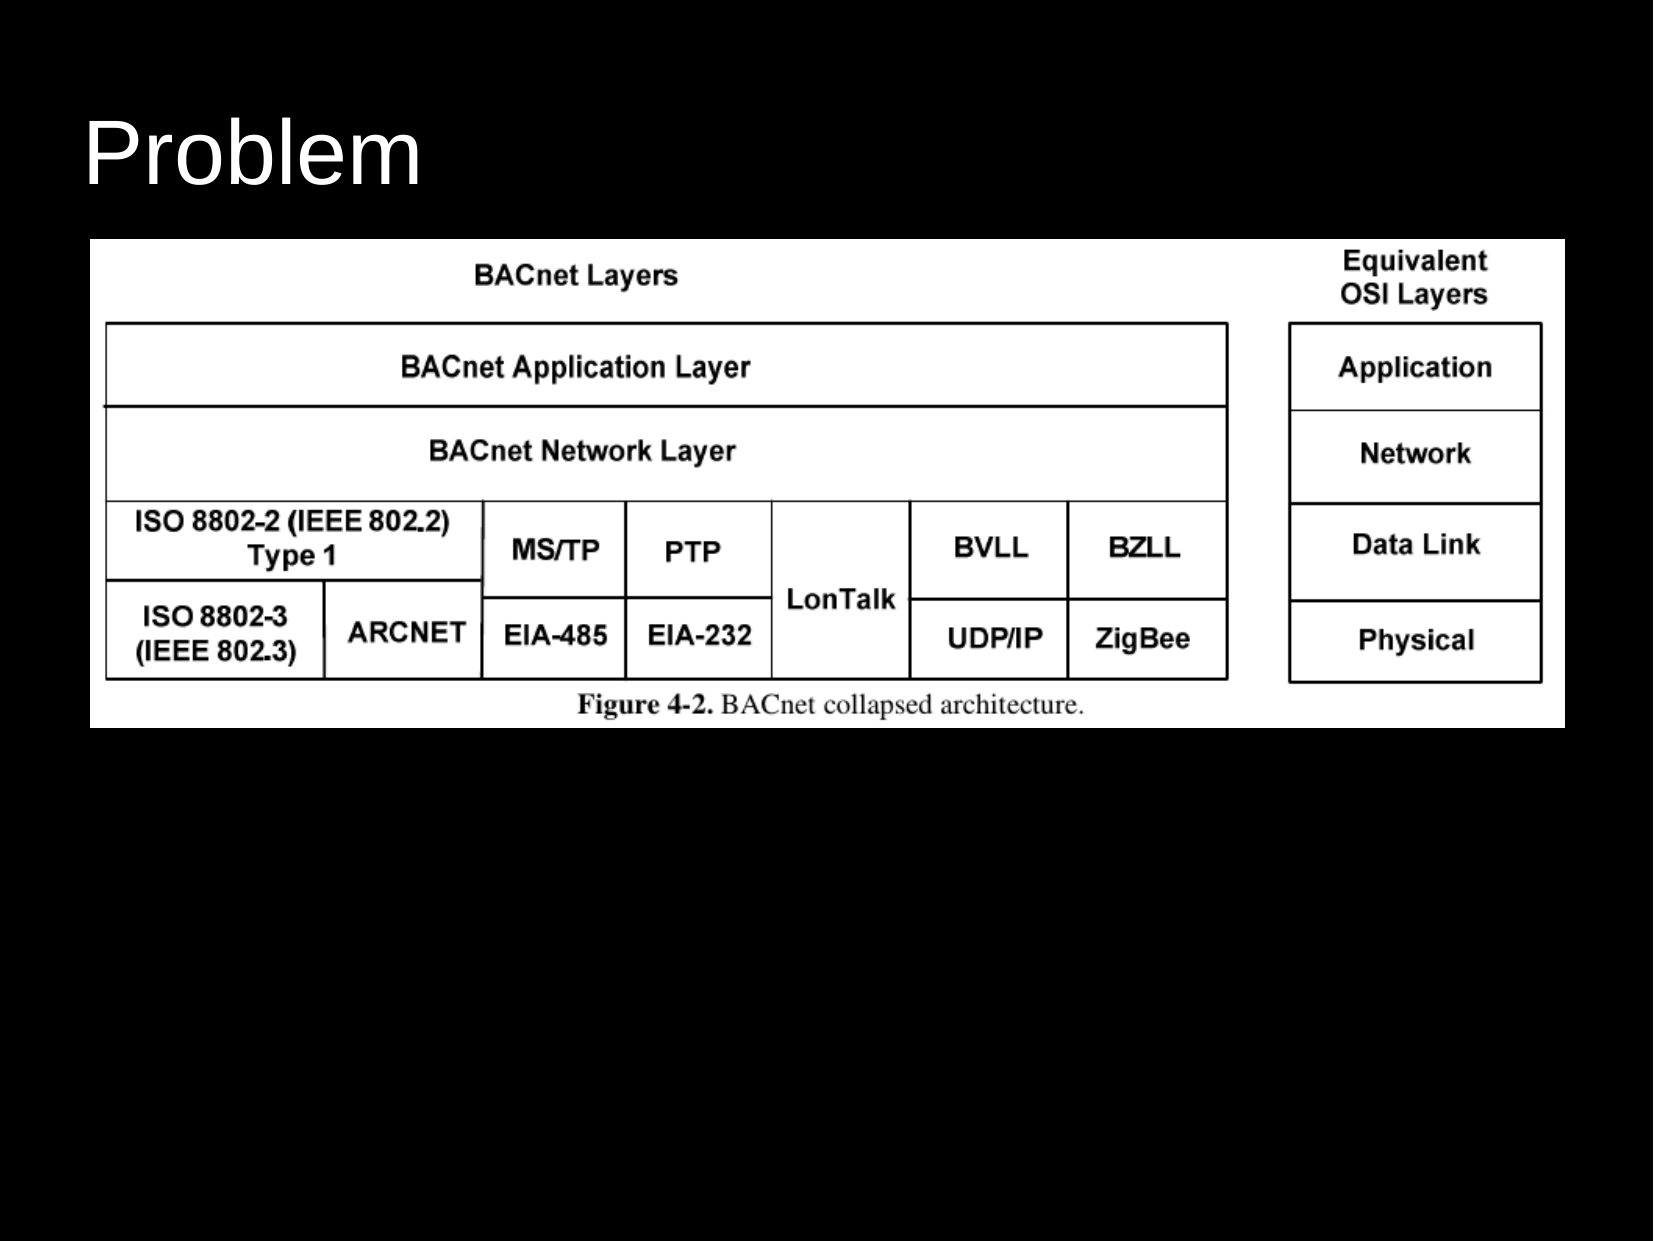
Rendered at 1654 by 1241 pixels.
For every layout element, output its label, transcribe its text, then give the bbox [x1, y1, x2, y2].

title Problem [82, 49, 1571, 257]
picture [90, 239, 1565, 728]
